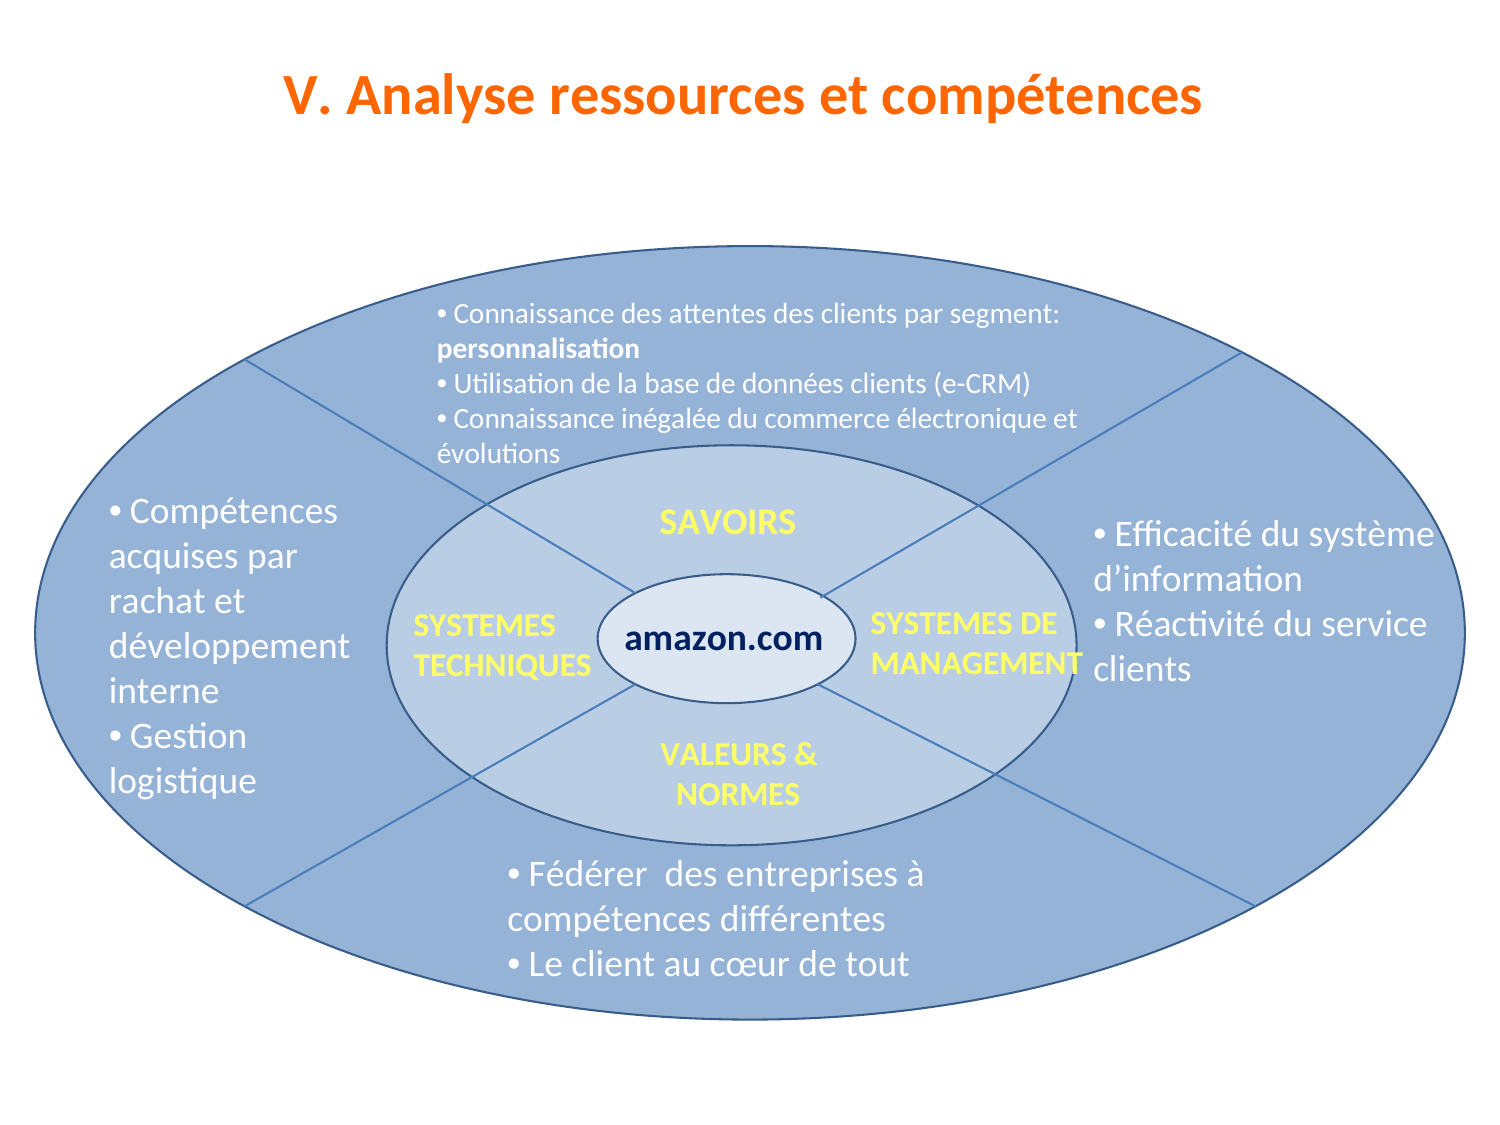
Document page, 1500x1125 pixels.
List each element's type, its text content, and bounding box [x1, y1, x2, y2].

text_box compétences différentes [507, 903, 887, 942]
text_box • [507, 942, 545, 985]
text_box Utilisation de la base de données clients (e-CRM) [453, 371, 1032, 401]
text_box logistique [108, 765, 258, 803]
text_box • [1093, 602, 1131, 645]
text_box Gestion [129, 720, 257, 758]
text_box clients [1093, 653, 1192, 692]
text_box amazon.com [624, 621, 824, 660]
text_box personnalisation [436, 336, 641, 366]
text_box • [108, 714, 147, 757]
text_box • [436, 296, 467, 330]
text_box TECHNIQUES [413, 651, 593, 685]
text_box Compétences [129, 494, 348, 533]
text_box Le client au cœur de tout [528, 948, 911, 987]
text_box [0, 0, 1500, 1125]
text_box Connaissance des attentes des clients par segment: [453, 301, 1068, 331]
text_box rachat et [108, 585, 255, 623]
text_box • [507, 852, 545, 895]
text_box développement [108, 630, 360, 668]
text_box • [108, 489, 147, 532]
text_box acquises par [108, 539, 307, 578]
text_box NORMES [676, 780, 801, 814]
text_box • [436, 366, 467, 400]
text_box Réactivité du service [1114, 608, 1437, 647]
text_box • [436, 401, 467, 435]
text_box V. Analyse ressources et compétences [283, 70, 1221, 130]
text_box VALEURS & [660, 740, 826, 774]
text_box Connaissance inégalée du commerce électronique et [453, 406, 1085, 436]
text_box Efficacité du système [1114, 518, 1444, 557]
text_box évolutions [436, 441, 561, 471]
text_box SYSTEMES DE [870, 609, 1066, 643]
text_box SYSTEMES [413, 611, 564, 645]
text_box SAVOIRS [659, 506, 797, 545]
text_box MANAGEMENT [870, 649, 1084, 683]
text_box • [1093, 512, 1131, 555]
text_box interne [108, 675, 220, 713]
text_box d’information [1093, 563, 1304, 602]
text_box Fédérer des entreprises à [528, 858, 934, 897]
